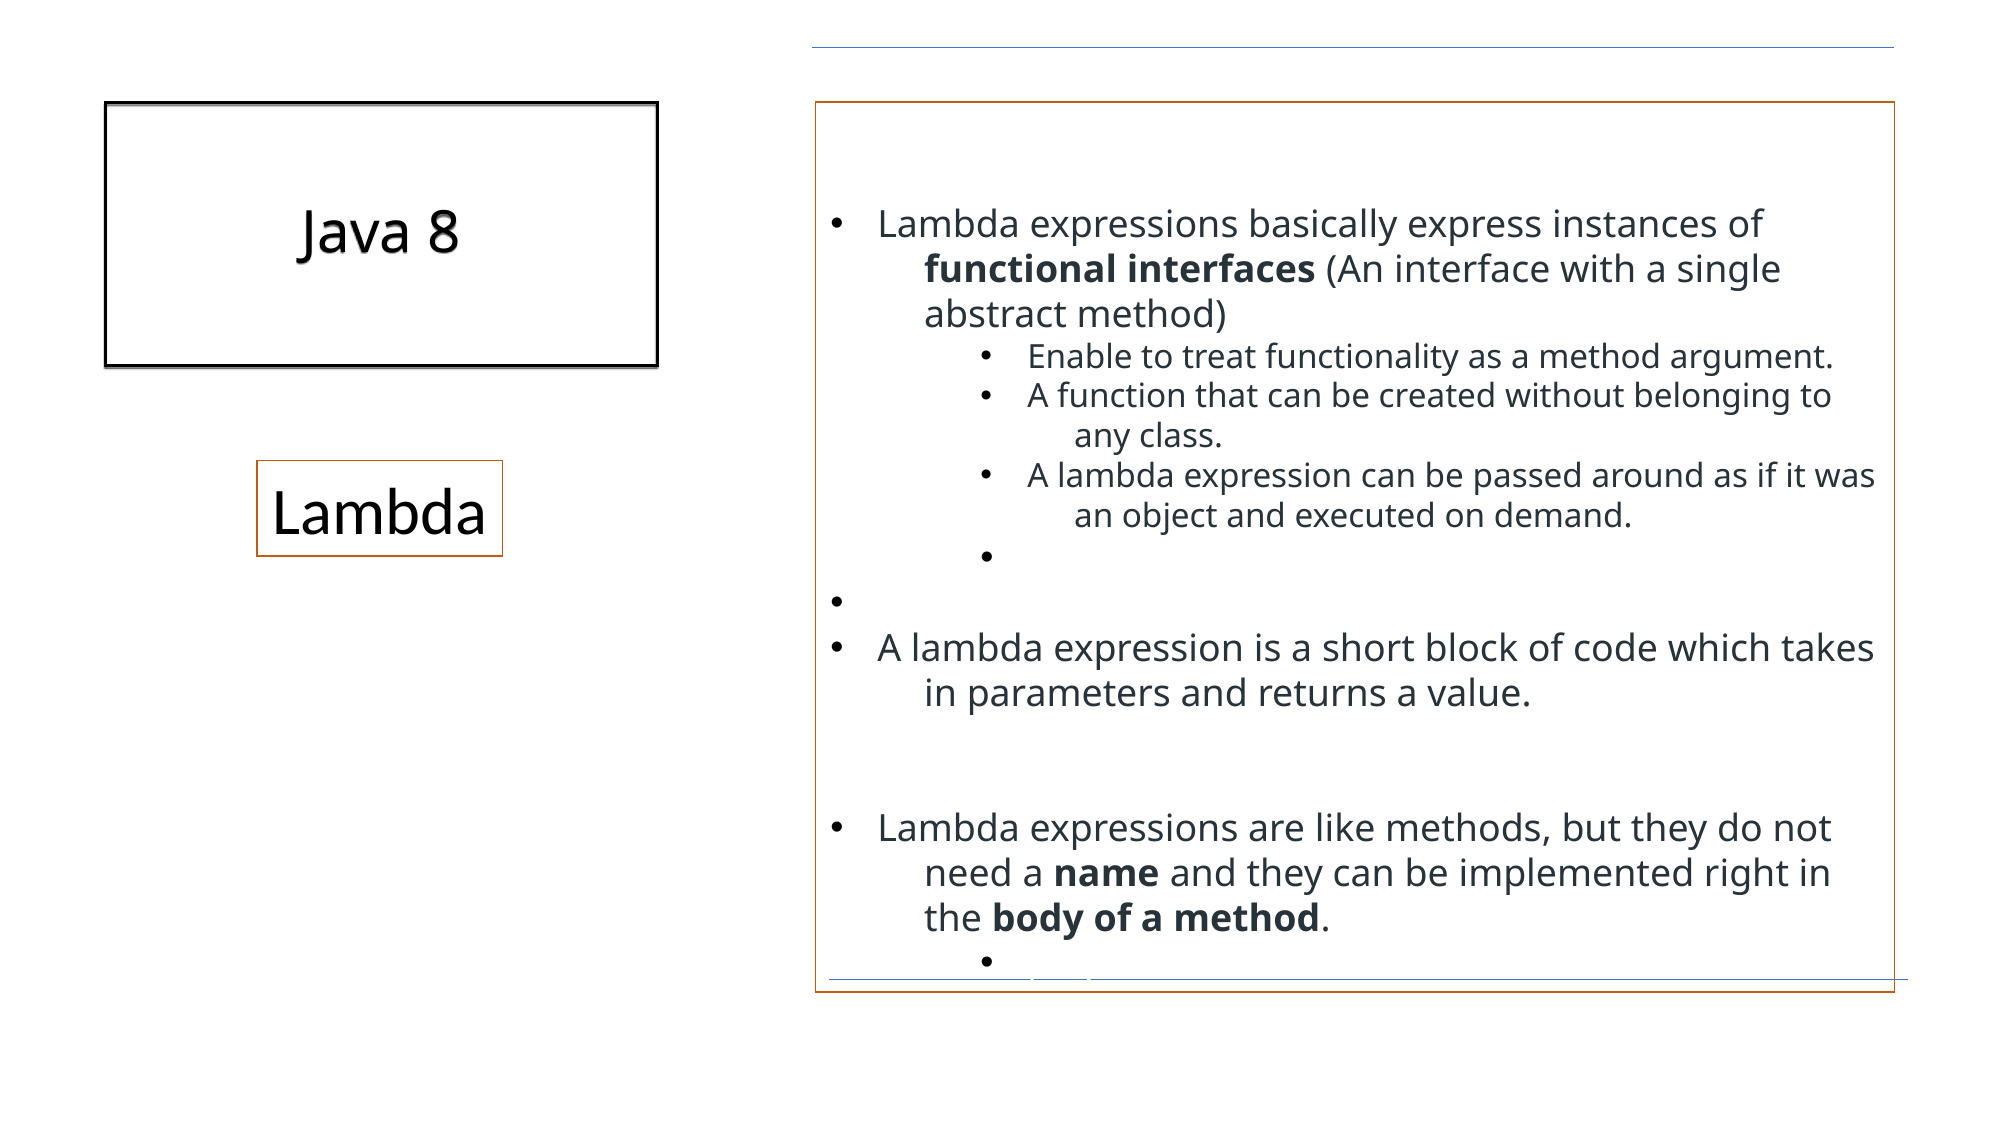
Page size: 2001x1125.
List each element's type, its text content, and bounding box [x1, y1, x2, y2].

title Java 8 [105, 102, 658, 366]
text_box For example, a Web browser can do several things at the same time: Lambda expressions basically express instances of functional interfaces (An interface with a single abstract method) Enable to treat functionality as a method argument. A function that can be created without belonging to any class. A lambda expression can be passed around as if it was an object and executed on demand. A lambda expression is a short block of code which takes in parameters and returns a value. Lambda expressions are like methods, but they do not need a name and they can be implemented right in the body of a method. page [815, 102, 1894, 992]
text_box Lambda [257, 461, 503, 556]
